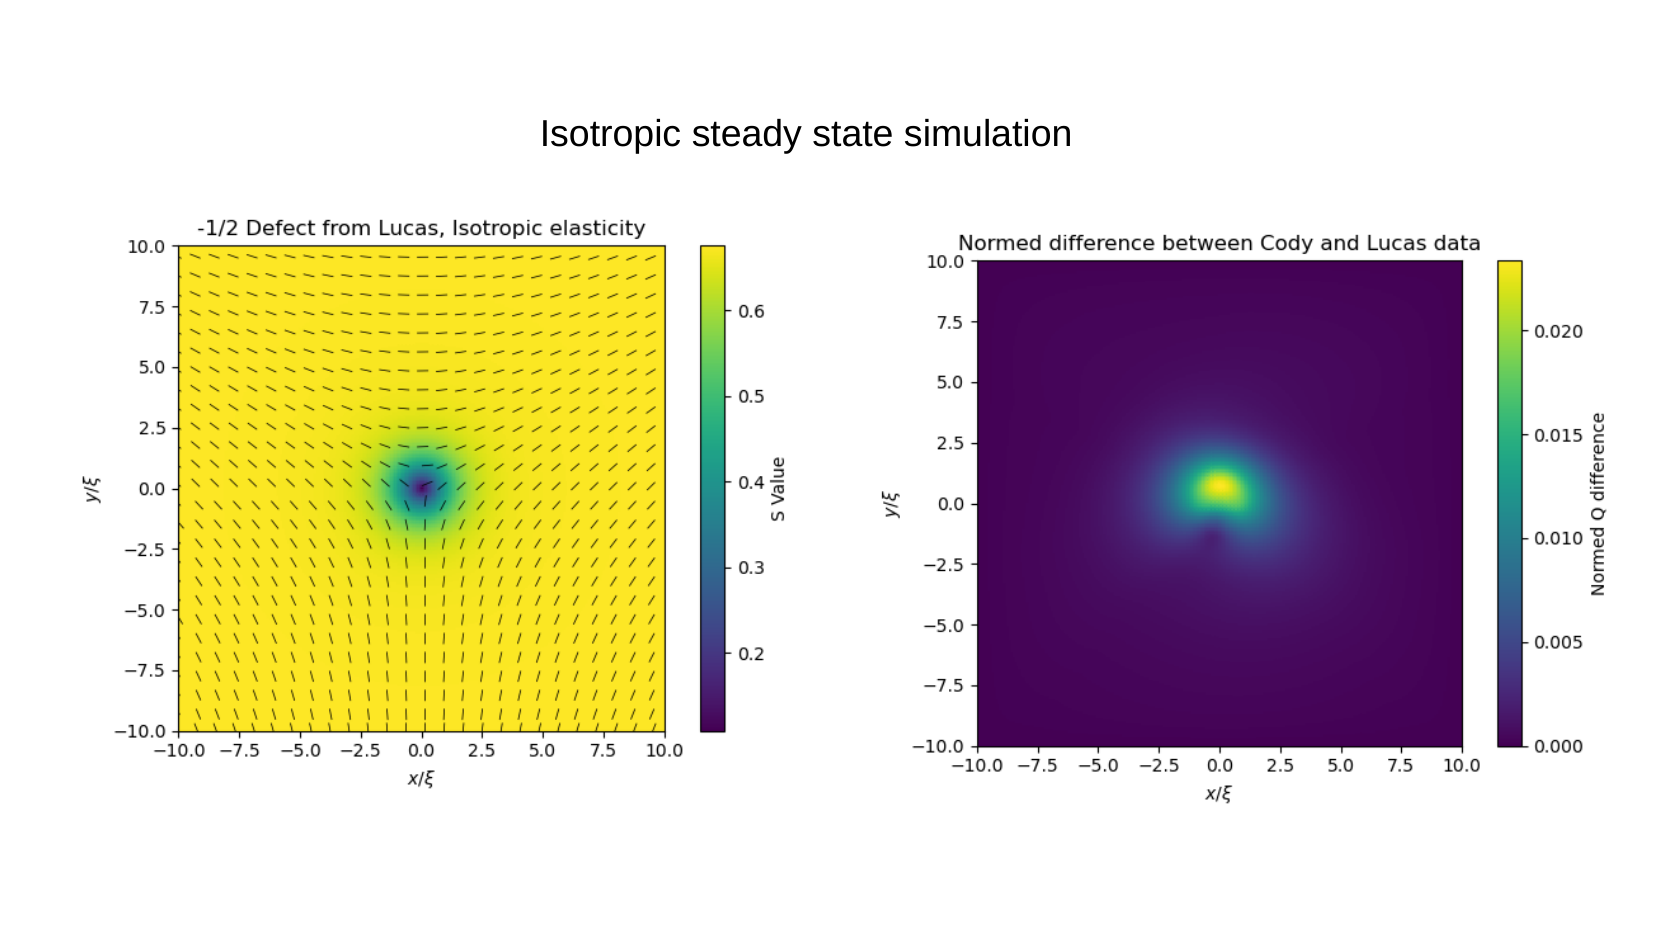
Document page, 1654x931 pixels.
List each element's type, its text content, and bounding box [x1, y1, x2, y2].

picture [13, 201, 1637, 826]
text_box Isotropic steady state simulation [525, 105, 1088, 162]
